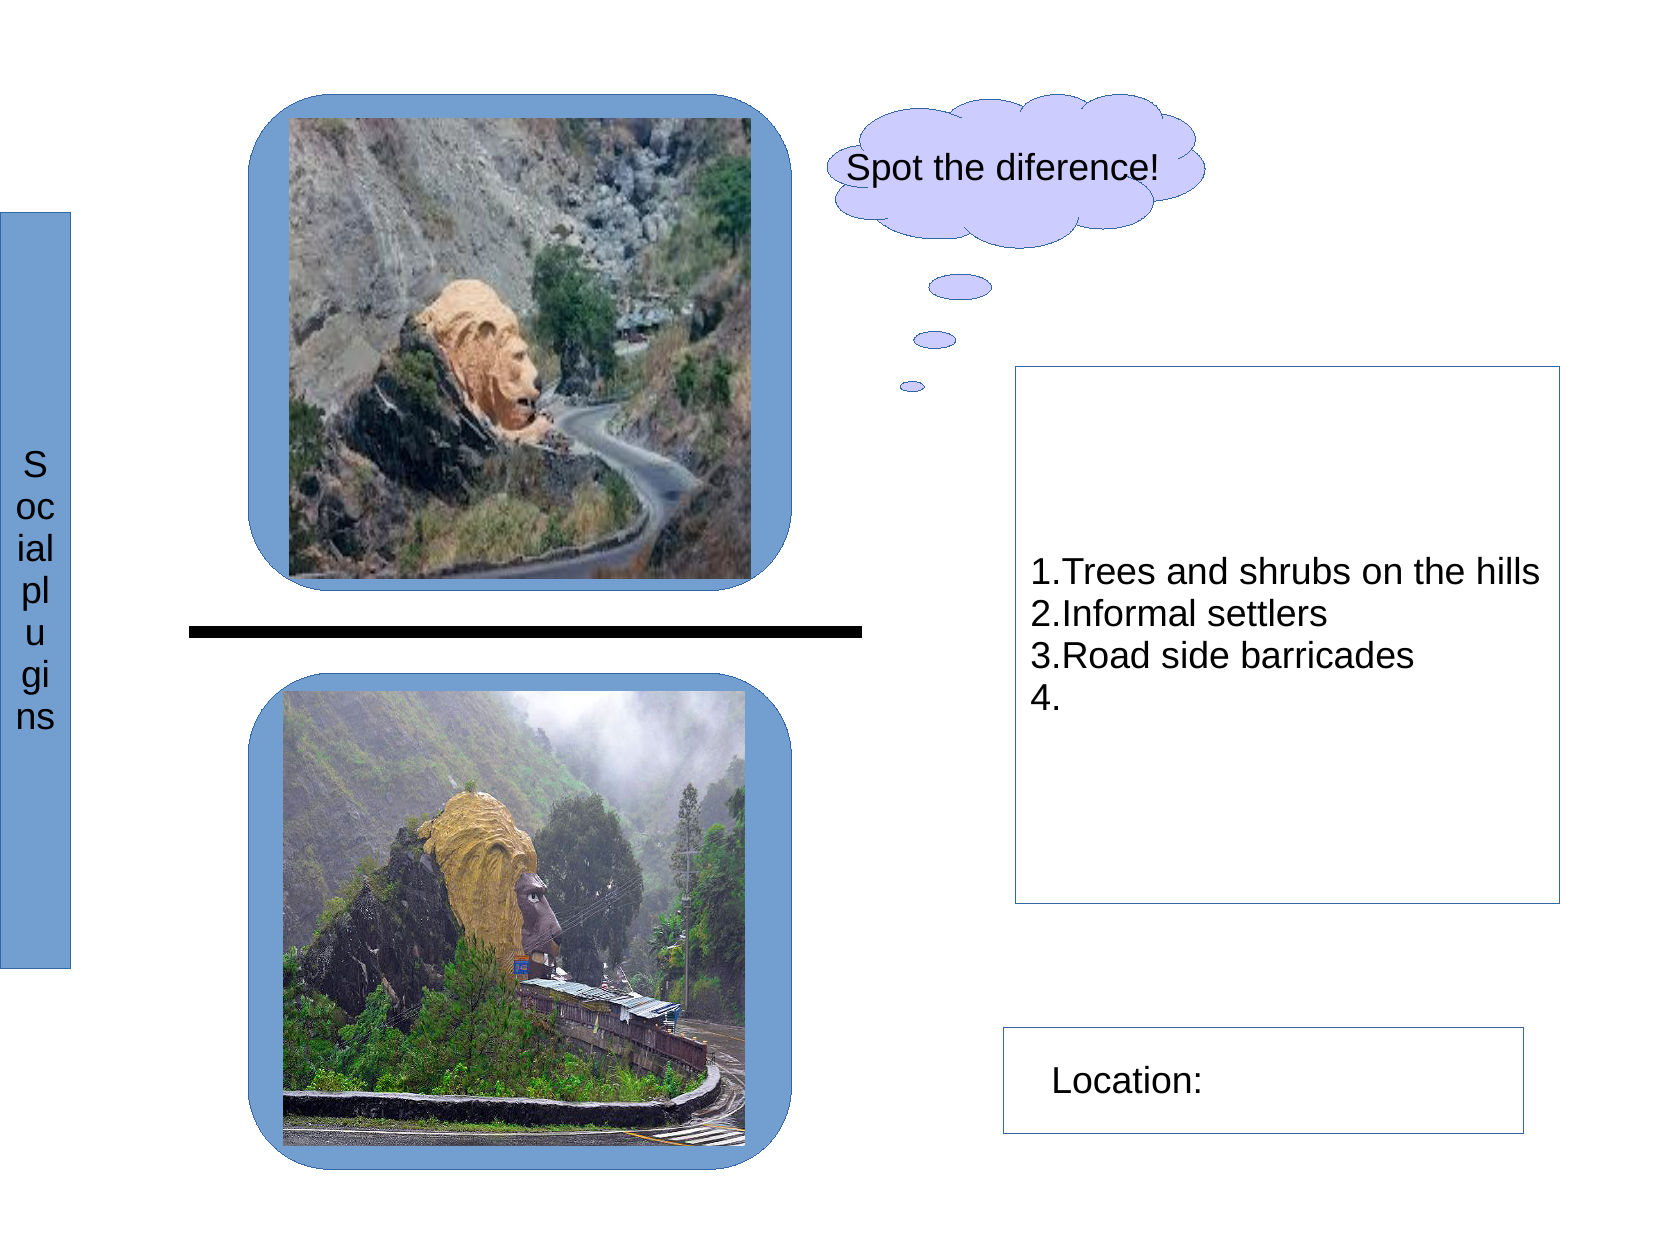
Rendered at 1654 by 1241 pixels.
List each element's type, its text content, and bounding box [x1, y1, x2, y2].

text_box Spot the diference! [827, 94, 1206, 249]
text_box [248, 94, 792, 591]
text_box 1.Trees and shrubs on the hills 2.Informal settlers 3.Road side barricades 4. [1015, 366, 1560, 904]
picture [283, 691, 745, 1146]
text_box Social plugins [0, 212, 71, 969]
text_box [248, 673, 792, 1170]
text_box Spot the diference! [928, 274, 992, 300]
picture [289, 118, 751, 579]
text_box Location: [1003, 1027, 1524, 1134]
text_box Spot the diference! [913, 331, 956, 349]
